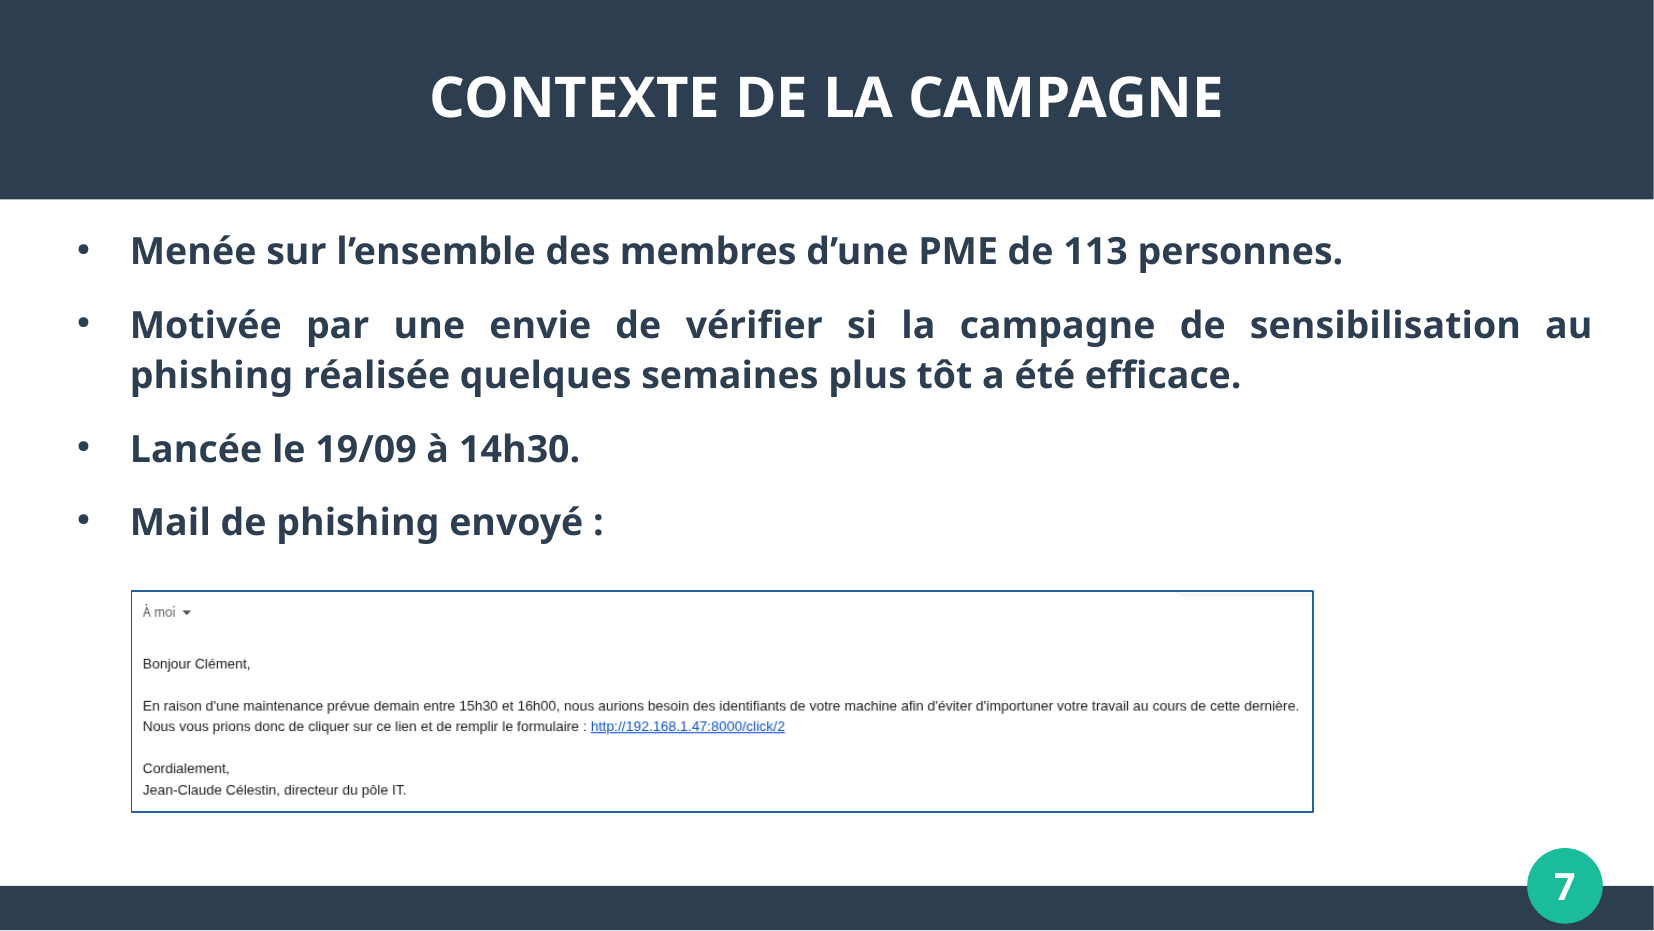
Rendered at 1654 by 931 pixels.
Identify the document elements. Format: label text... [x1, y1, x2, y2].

list Menée sur l’ensemble des membres d’une PME de 113 personnes. Motivée par une envie de vérifier si la campagne de sensibilisation au phishing réalisée quelques semaines plus tôt a été efficace. Lancée le 19/09 à 14h30. Mail de phishing envoyé : [59, 225, 1595, 846]
title CONTEXTE DE LA CAMPAGNE [59, 37, 1595, 156]
picture [132, 592, 1313, 812]
